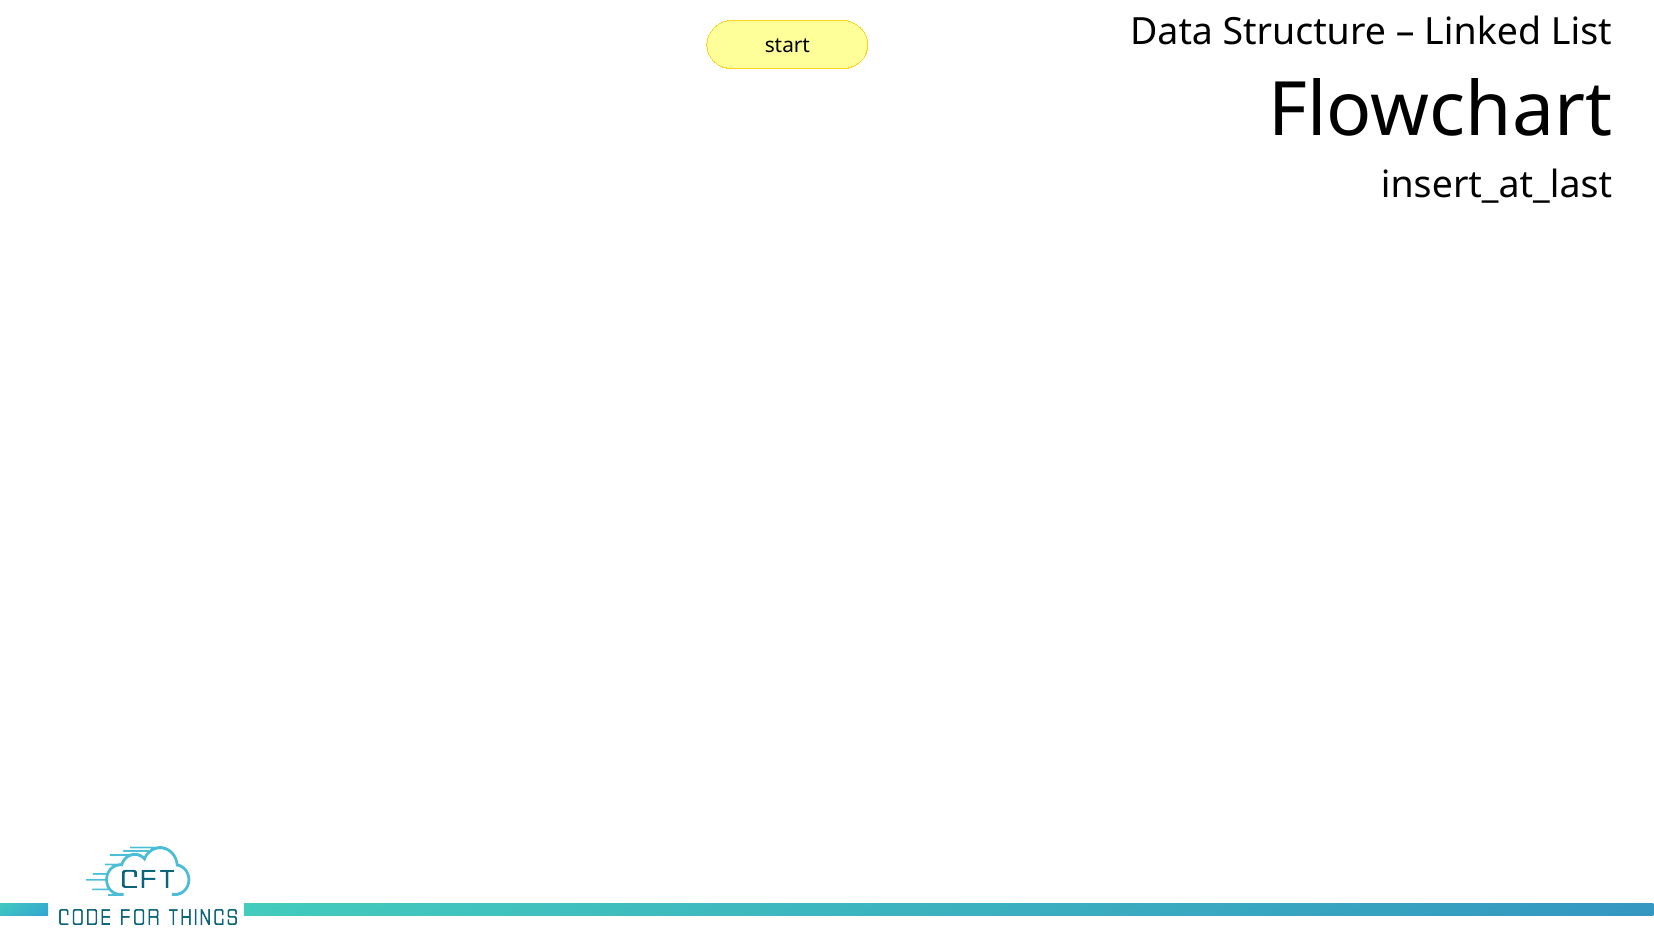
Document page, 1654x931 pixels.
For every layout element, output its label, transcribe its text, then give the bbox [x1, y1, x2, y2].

picture [59, 846, 237, 925]
text_box start [706, 20, 868, 69]
title Data Structure – Linked List Flowchart insert_at_last [1093, 0, 1613, 216]
